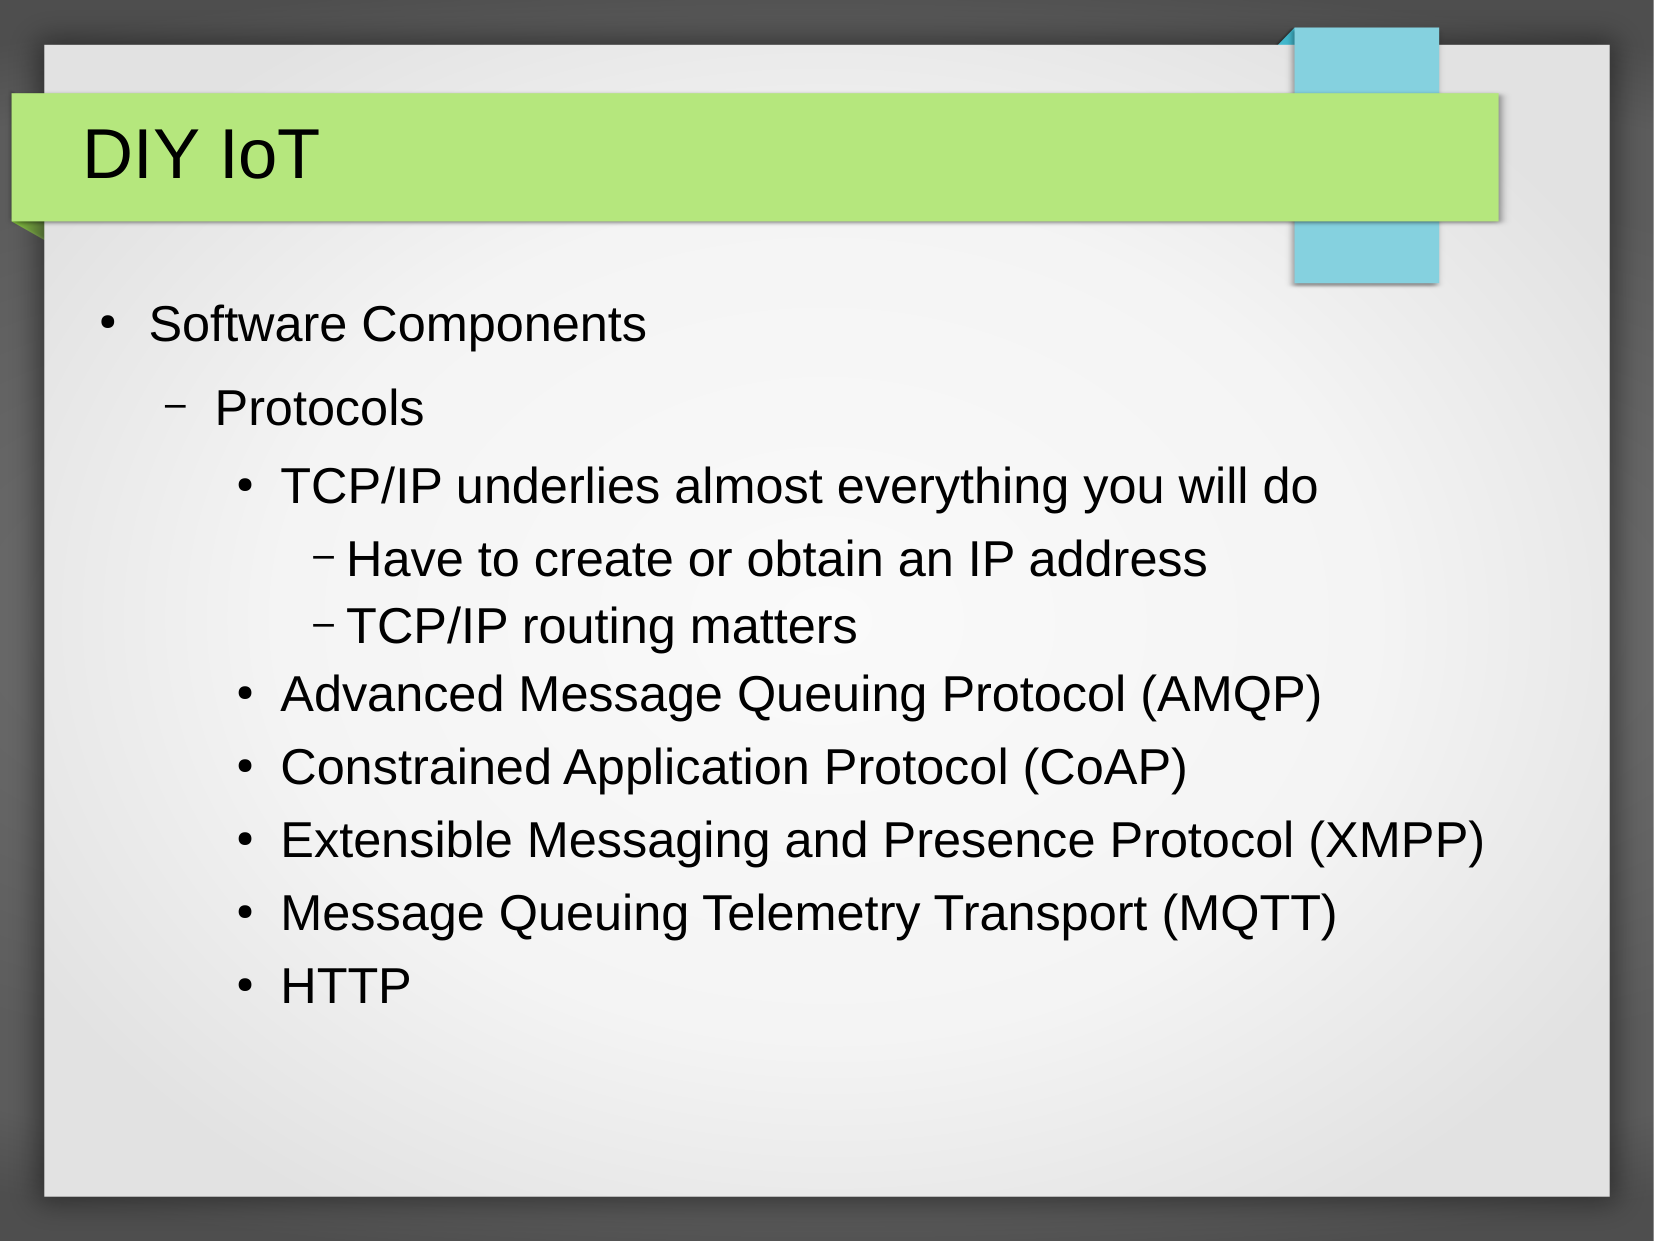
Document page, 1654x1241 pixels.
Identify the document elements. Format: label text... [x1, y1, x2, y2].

list Software Components Protocols TCP/IP underlies almost everything you will do Have to create or obtain an IP address TCP/IP routing matters Advanced Message Queuing Protocol (AMQP) Constrained Application Protocol (CoAP) Extensible Messaging and Presence Protocol (XMPP) Message Queuing Telemetry Transport (MQTT) HTTP [82, 295, 1571, 1015]
picture [0, 0, 1654, 1241]
title DIY IoT [82, 94, 1264, 213]
